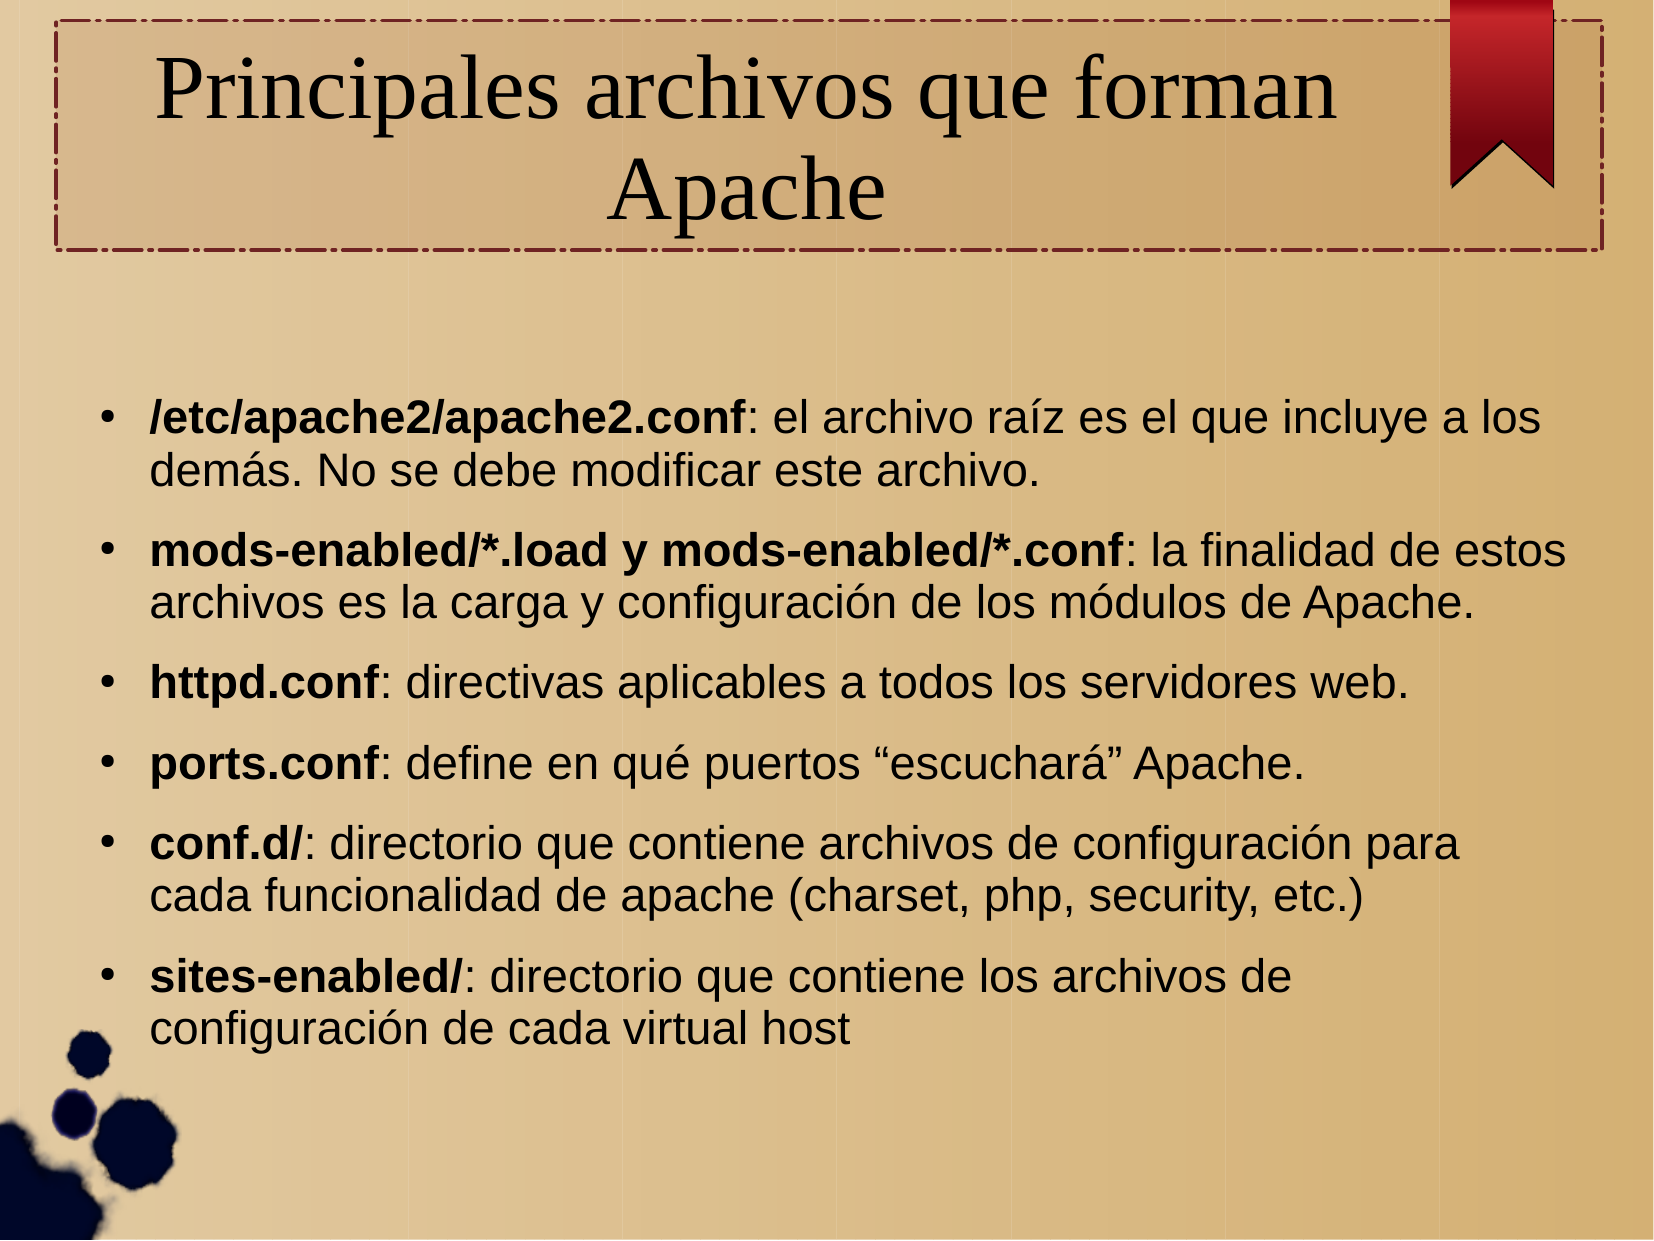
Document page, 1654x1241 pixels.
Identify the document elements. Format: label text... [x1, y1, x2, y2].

list /etc/apache2/apache2.conf: el archivo raíz es el que incluye a los demás. No se debe modificar este archivo. mods-enabled/*.load y mods-enabled/*.conf: la finalidad de estos archivos es la carga y configuración de los módulos de Apache. httpd.conf: directivas aplicables a todos los servidores web. ports.conf: define en qué puertos “escuchará” Apache. conf.d/: directorio que contiene archivos de configuración para cada funcionalidad de apache (charset, php, security, etc.) sites-enabled/: directorio que contiene los archivos de configuración de cada virtual host [82, 391, 1571, 1111]
title Principales archivos que forman Apache [82, 35, 1412, 240]
